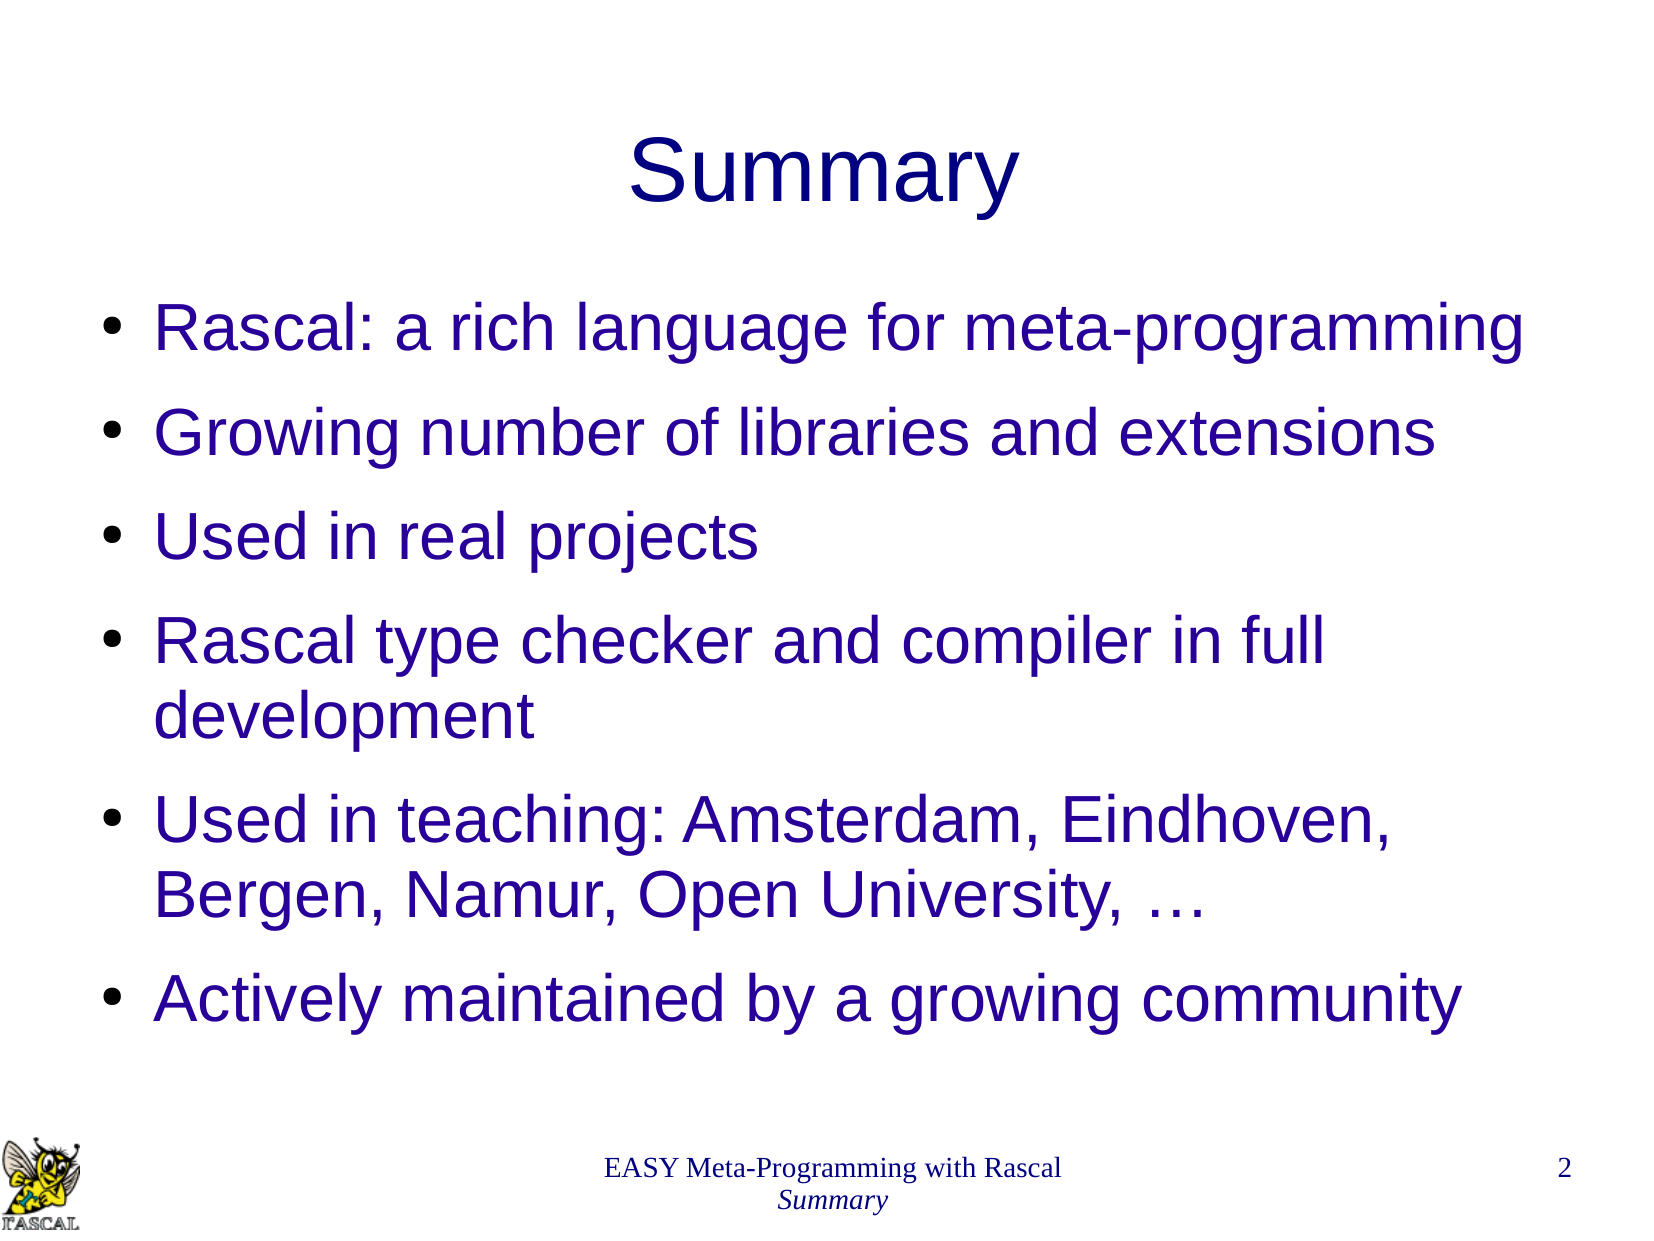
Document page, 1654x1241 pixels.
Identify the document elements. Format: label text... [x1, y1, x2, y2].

title Summary [80, 65, 1569, 273]
list Rascal: a rich language for meta-programming Growing number of libraries and extensions Used in real projects Rascal type checker and compiler in full development Used in teaching: Amsterdam, Eindhoven, Bergen, Namur, Open University, … Actively maintained by a growing community [82, 290, 1571, 1132]
picture [1, 1137, 80, 1230]
